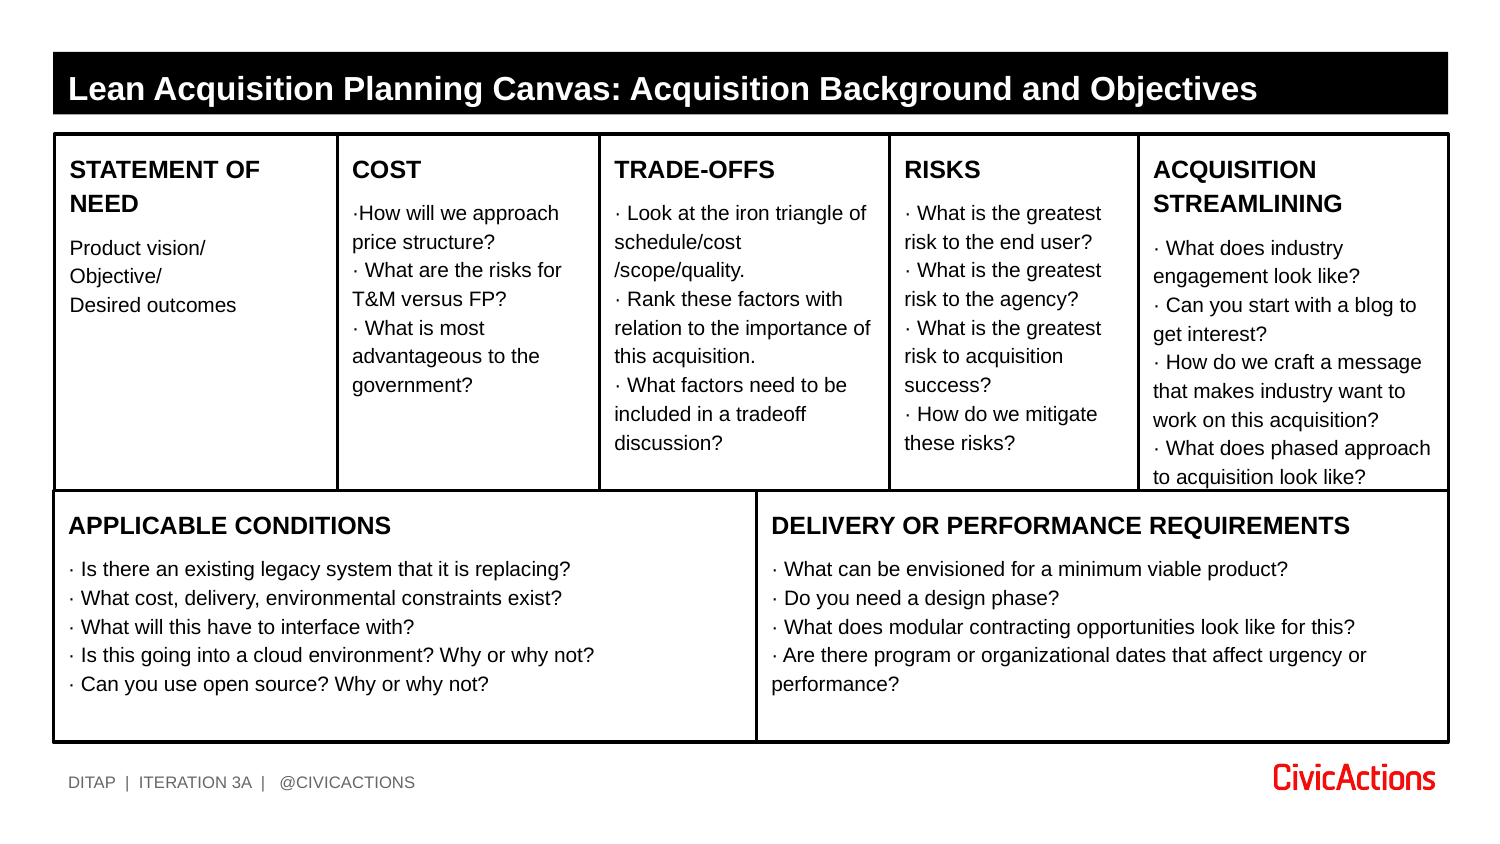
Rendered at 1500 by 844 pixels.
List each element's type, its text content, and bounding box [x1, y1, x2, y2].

text_box STATEMENT OF NEED Product vision/ Objective/ Desired outcomes [54, 133, 337, 490]
text_box DELIVERY OR PERFORMANCE REQUIREMENTS · What can be envisioned for a minimum viable product? · Do you need a design phase? · What does modular contracting opportunities look like for this? · Are there program or organizational dates that affect urgency or performance? [756, 490, 1449, 742]
text_box ACQUISITION STREAMLINING · What does industry engagement look like? · Can you start with a blog to get interest? · How do we craft a message that makes industry want to work on this acquisition? · What does phased approach to acquisition look like? [1138, 133, 1449, 490]
picture [1271, 758, 1438, 795]
text_box RISKS · What is the greatest risk to the end user? · What is the greatest risk to the agency? · What is the greatest risk to acquisition success? · How do we mitigate these risks? [889, 133, 1138, 490]
text_box TRADE-OFFS · Look at the iron triangle of schedule/cost /scope/quality. · Rank these factors with relation to the importance of this acquisition. · What factors need to be included in a tradeoff discussion? [599, 133, 889, 490]
text_box APPLICABLE CONDITIONS · Is there an existing legacy system that it is replacing? · What cost, delivery, environmental constraints exist? · What will this have to interface with? · Is this going into a cloud environment? Why or why not? · Can you use open source? Why or why not? [53, 490, 756, 742]
title Lean Acquisition Planning Canvas: Acquisition Background and Objectives [53, 51, 1449, 115]
text_box COST ·How will we approach price structure? · What are the risks for T&M versus FP? · What is most advantageous to the government? [337, 133, 599, 490]
